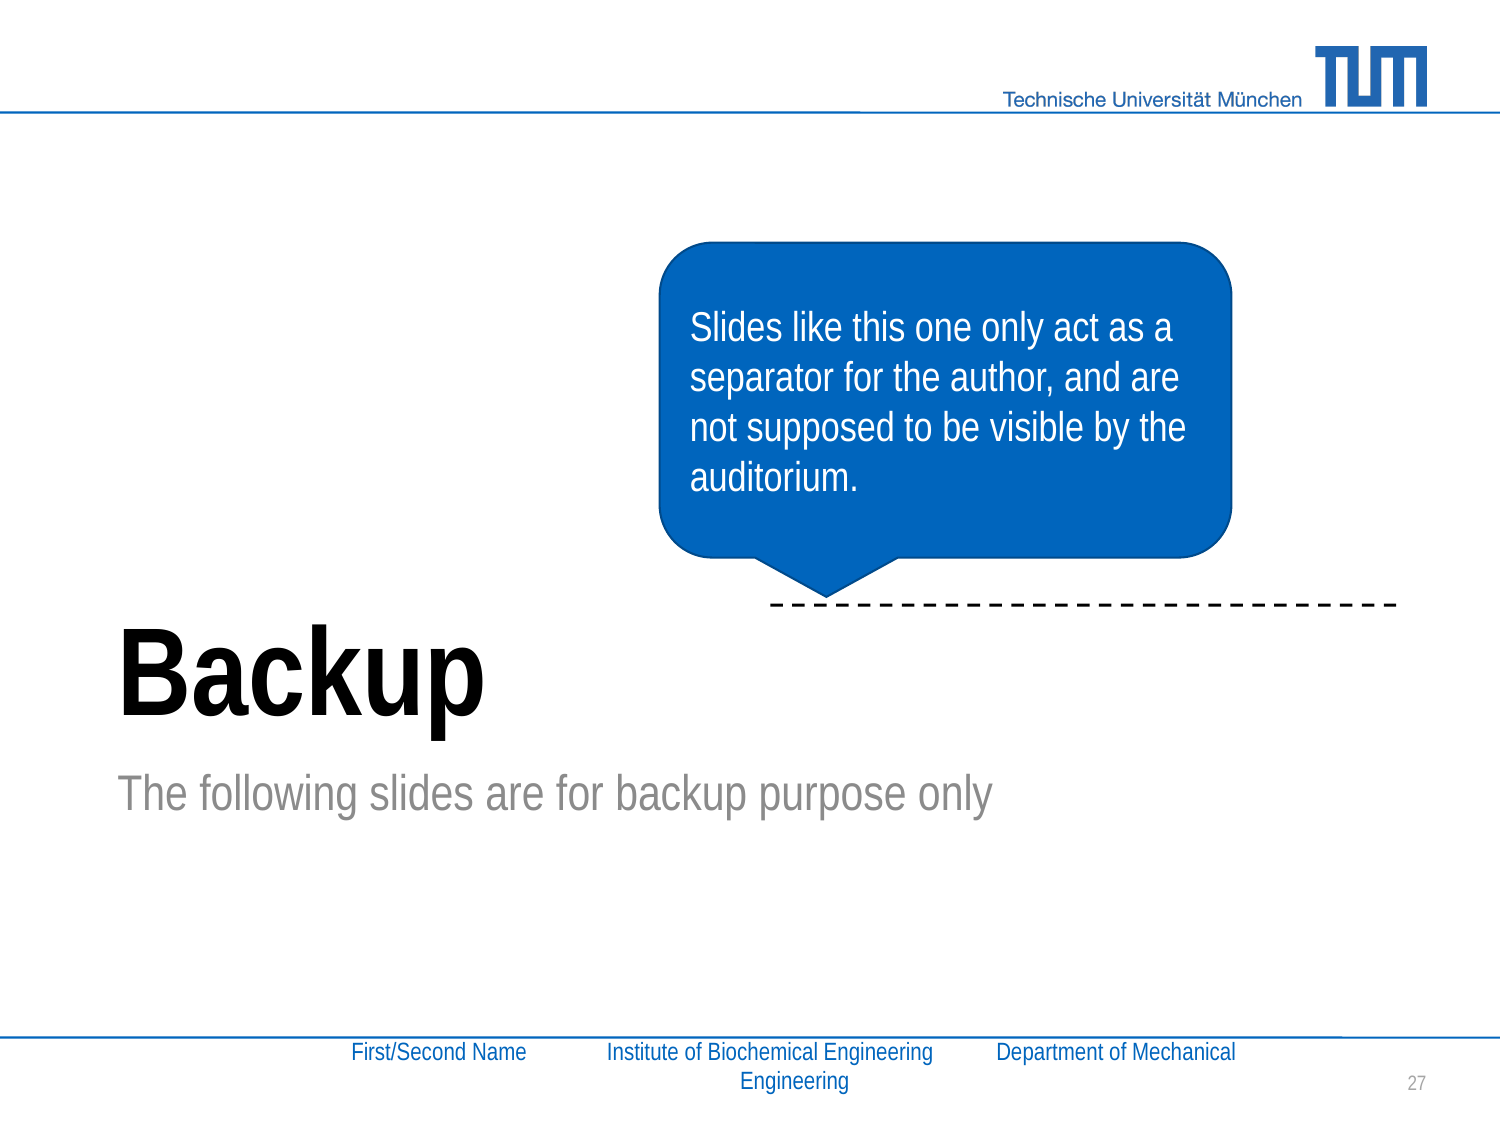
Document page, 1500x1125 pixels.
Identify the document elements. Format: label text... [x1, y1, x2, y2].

slide_number <number> [1340, 1042, 1427, 1103]
picture [1003, 46, 1427, 107]
list The following slides are for backup purpose only [102, 752, 1397, 999]
title Backup [102, 280, 1397, 749]
footer First/Second Name Institute of Biochemical Engineering Department of Mechanical Engineering [278, 1042, 1312, 1103]
text_box Slides like this one only act as a separator for the author, and are not supposed to be visible by the auditorium. [659, 242, 1232, 597]
